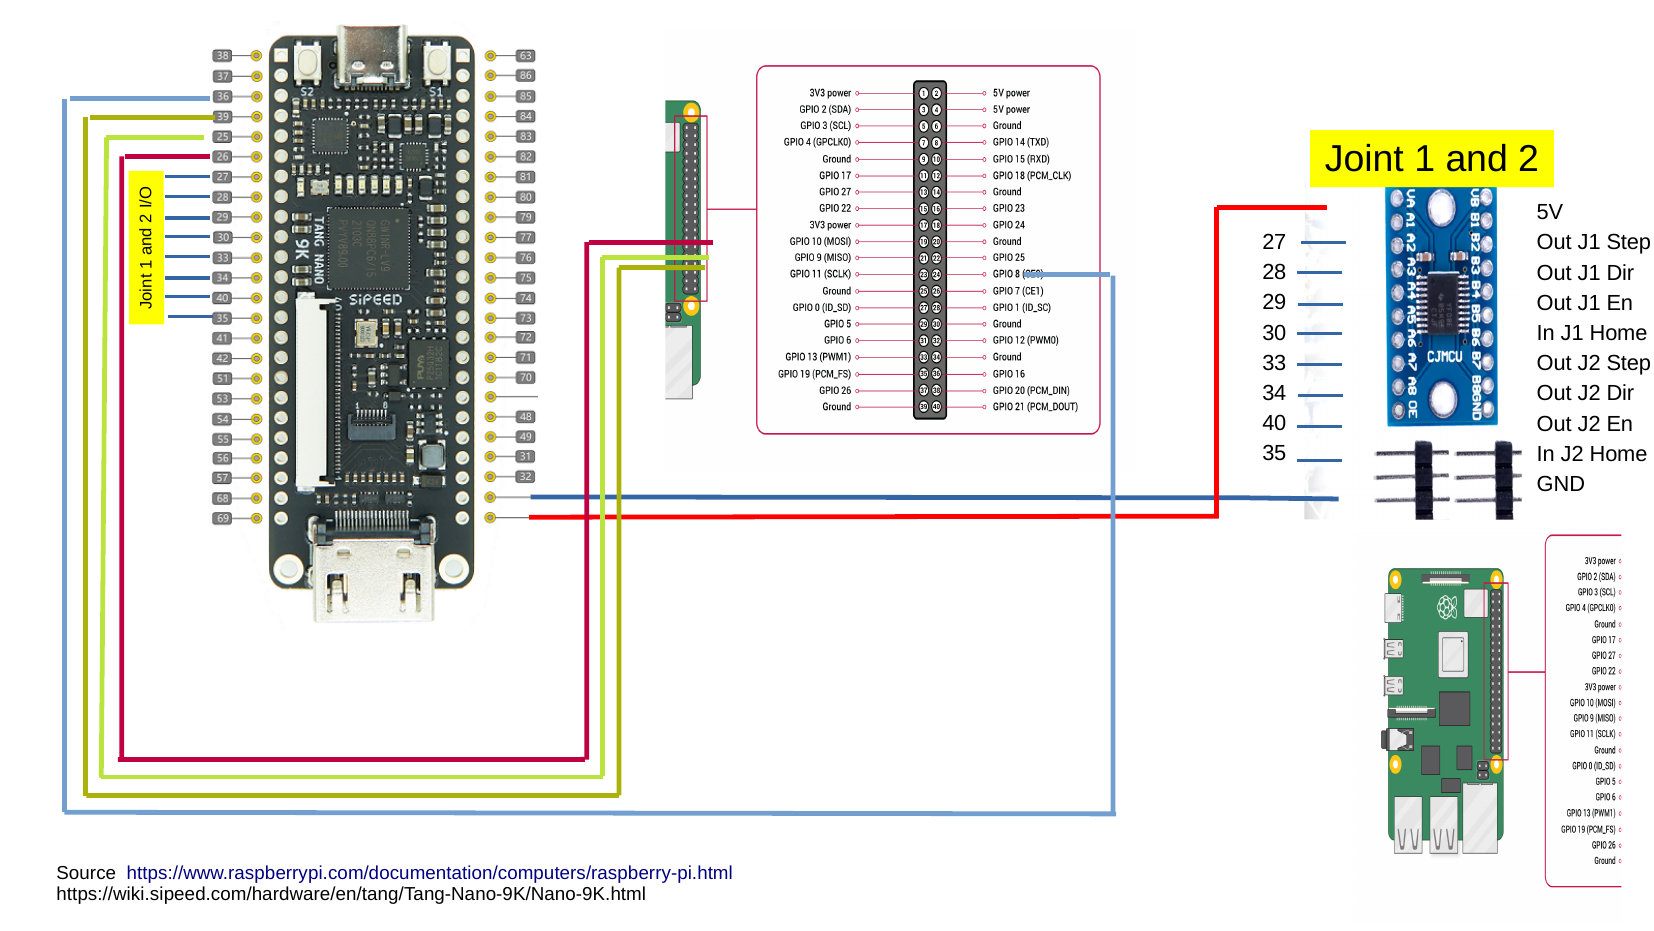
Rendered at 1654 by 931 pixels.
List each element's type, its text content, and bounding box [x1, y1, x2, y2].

text_box Joint 1 and 2 [1310, 130, 1554, 188]
picture [209, 10, 538, 631]
text_box Joint 1 and 2 I/O [128, 170, 165, 325]
text_box 5V Out J1 Step Out J1 Dir Out J1 En In J1 Home Out J2 Step Out J2 Dir Out J2 En In J2 Home GND [1521, 192, 1654, 504]
picture [665, 27, 1137, 473]
text_box Source https://www.raspberrypi.com/documentation/computers/raspberry-pi.html https://wiki.sipeed.com/hardware/en/tang/Tang-Nano-9K/Nano-9K.html [41, 855, 748, 913]
picture [1353, 532, 1622, 923]
text_box 27 28 29 30 33 34 40 35 [1247, 222, 1302, 473]
picture [1304, 164, 1522, 520]
